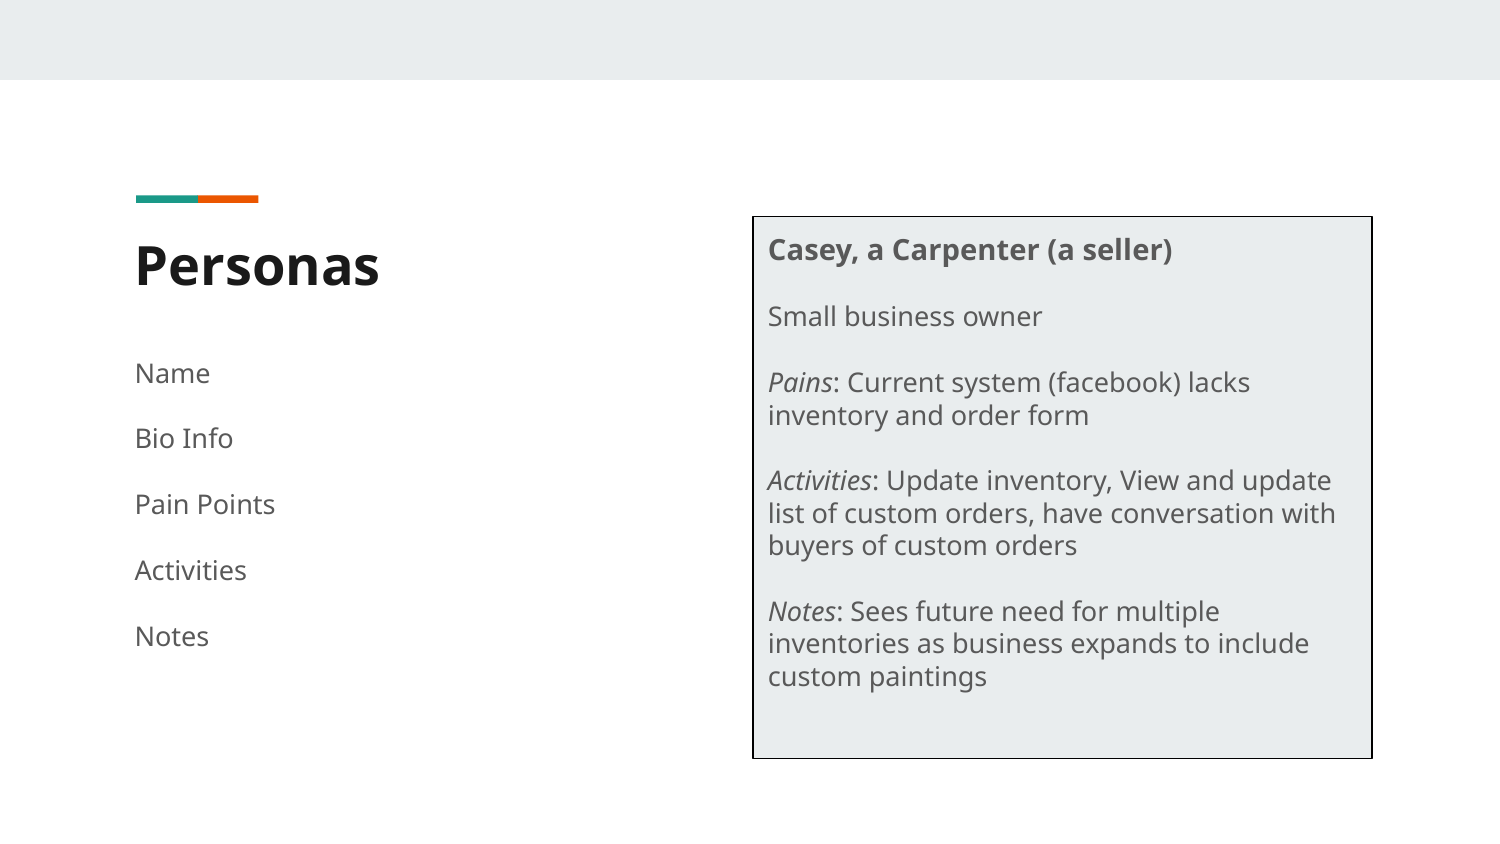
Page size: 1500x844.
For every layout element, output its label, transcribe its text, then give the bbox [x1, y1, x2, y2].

list Casey, a Carpenter (a seller) Small business owner Pains: Current system (facebook) lacks inventory and order form Activities: Update inventory, View and update list of custom orders, have conversation with buyers of custom orders Notes: Sees future need for multiple inventories as business expands to include custom paintings [752, 216, 1372, 759]
title Personas [1373, 216, 1381, 305]
list Name Bio Info Pain Points Activities Notes [119, 341, 739, 712]
title Personas [119, 216, 752, 305]
